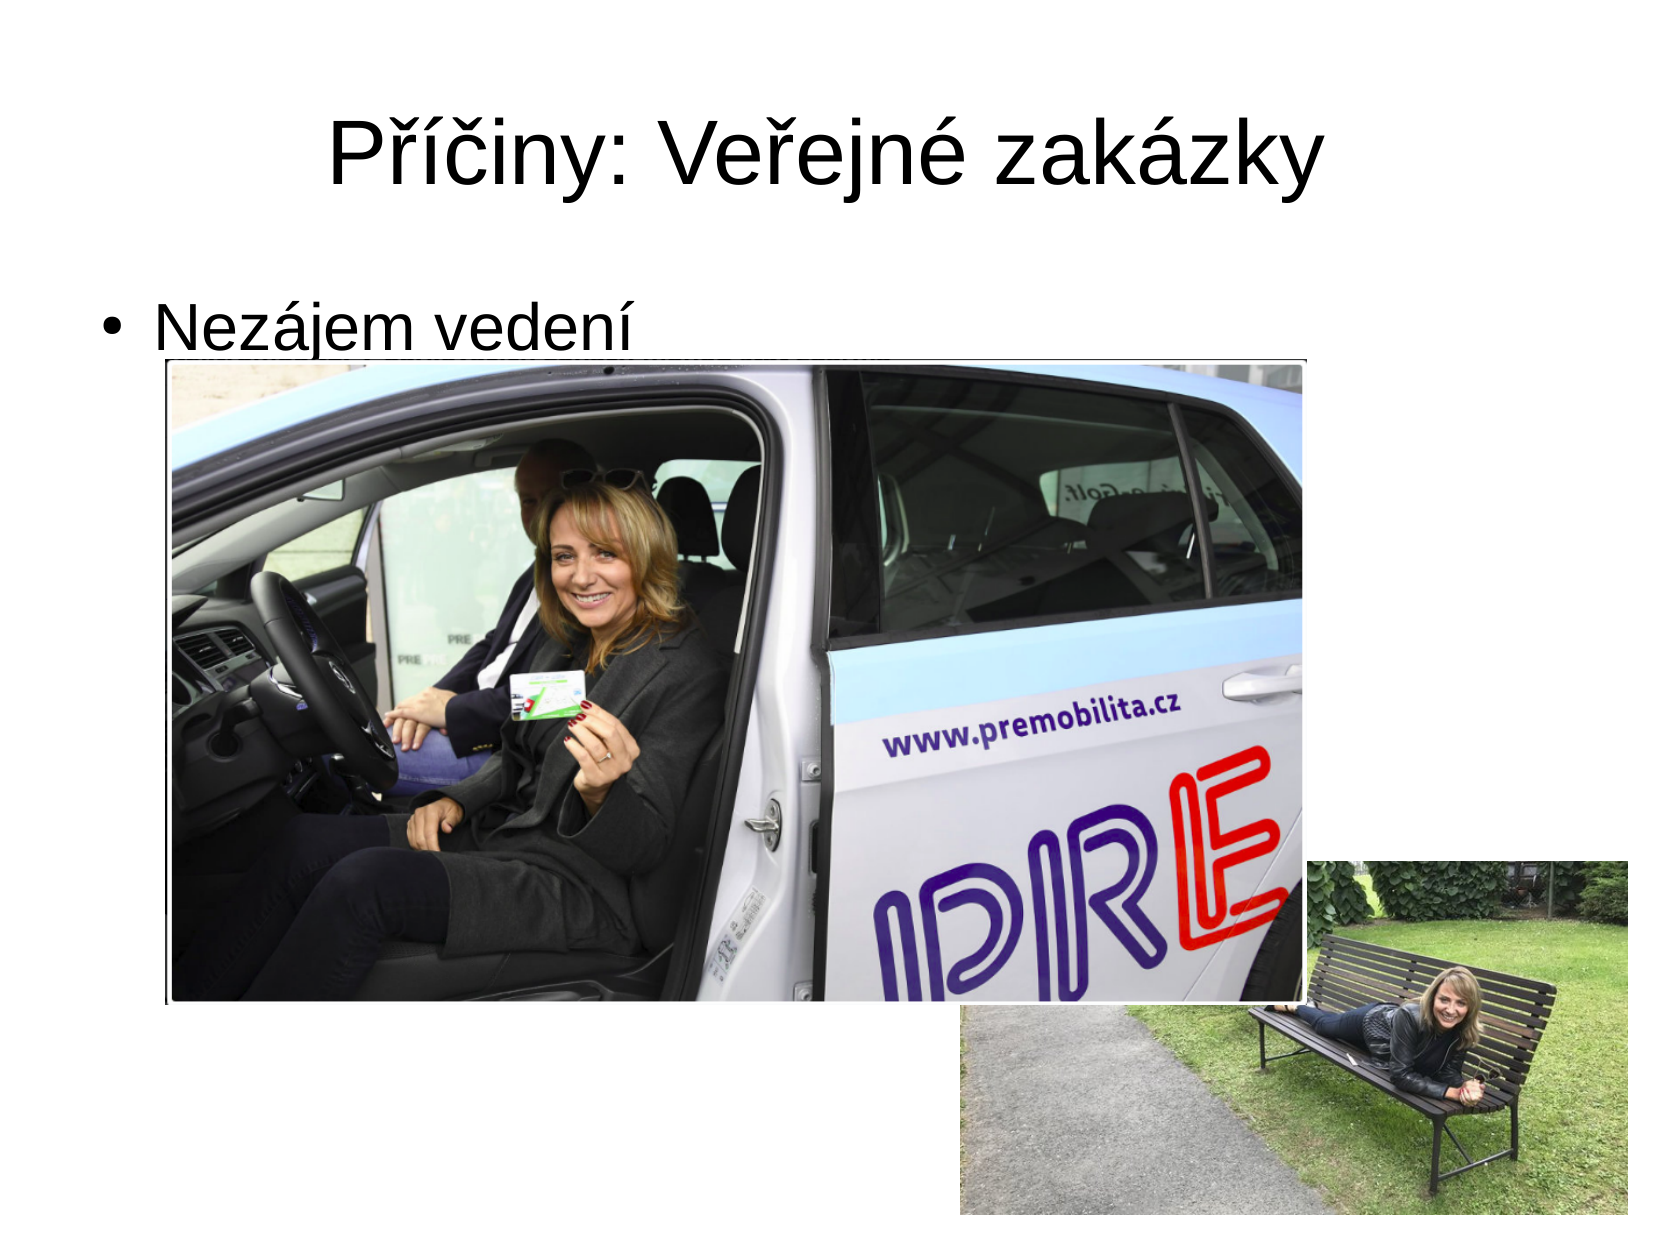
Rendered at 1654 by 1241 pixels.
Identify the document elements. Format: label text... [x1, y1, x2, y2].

list Nezájem vedení [82, 290, 1571, 1010]
title Příčiny: Veřejné zakázky [82, 49, 1571, 257]
picture [165, 359, 1628, 1216]
